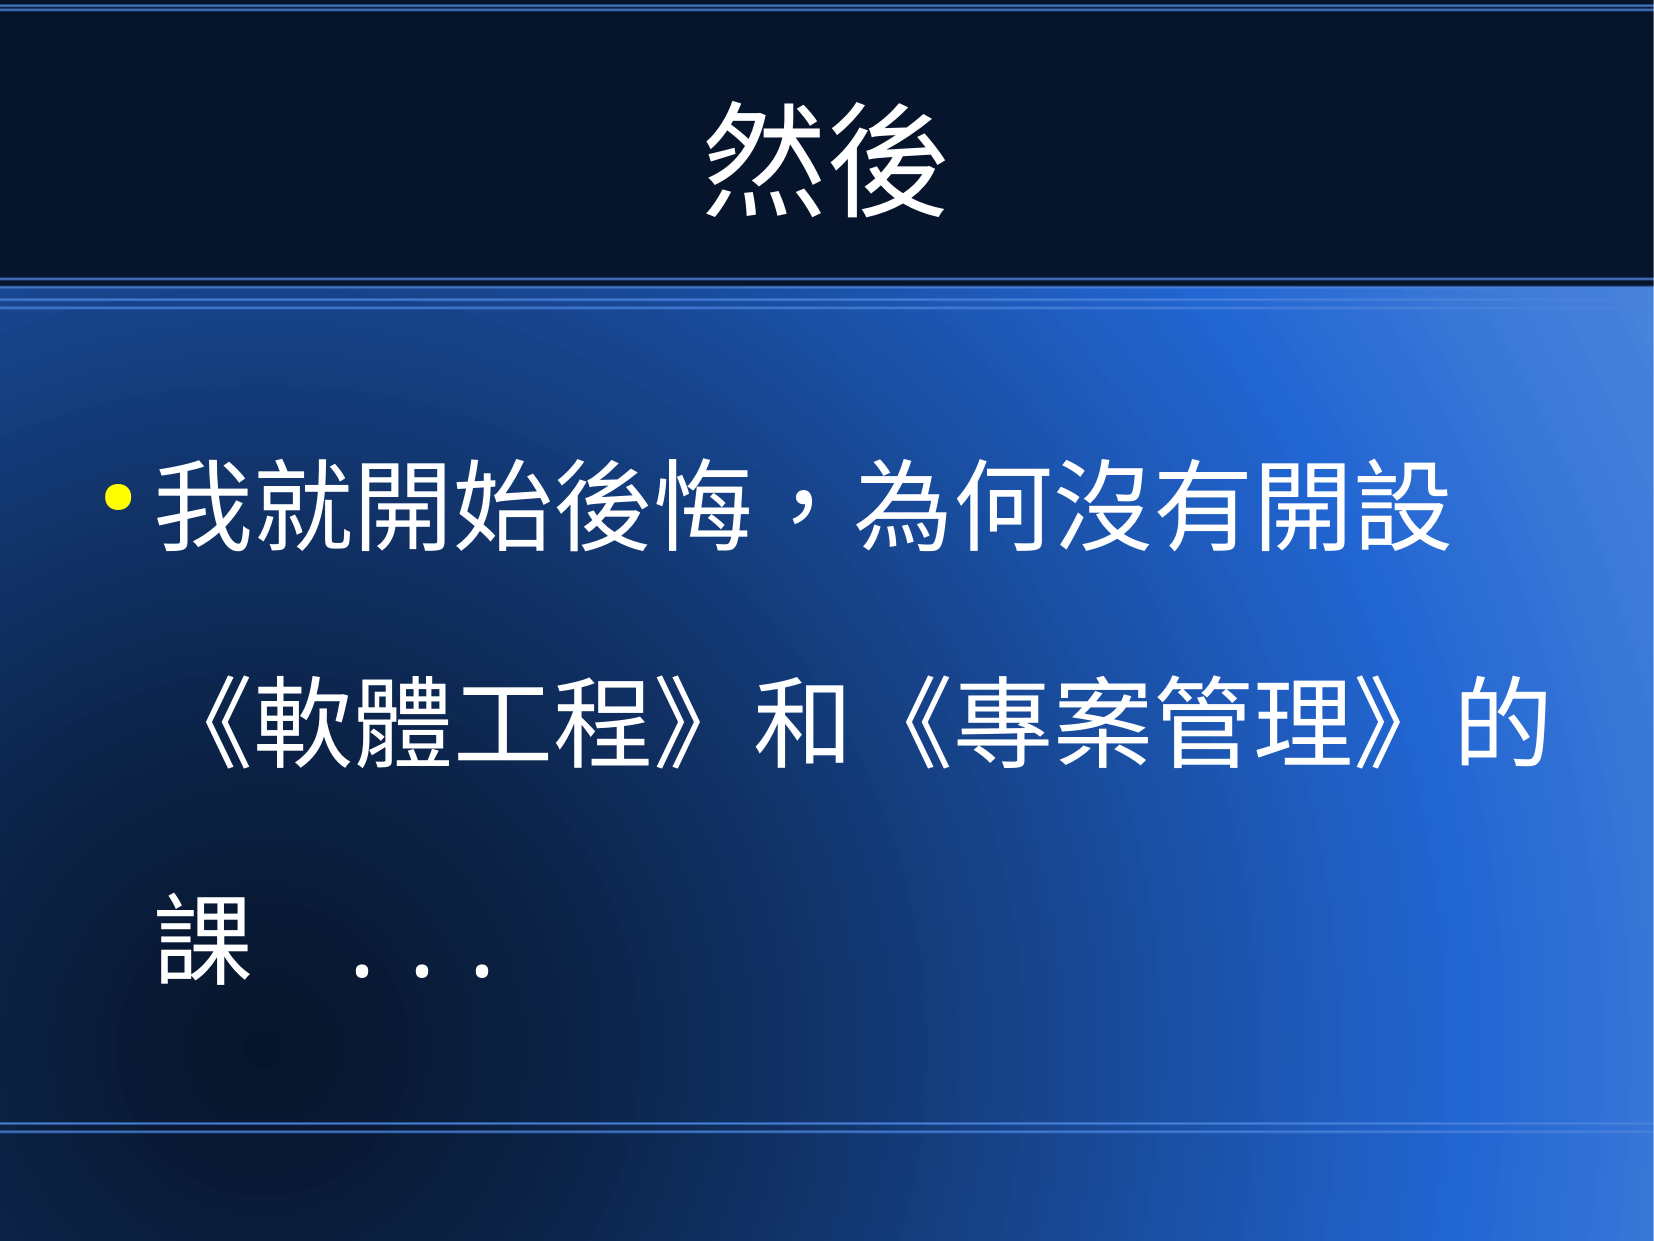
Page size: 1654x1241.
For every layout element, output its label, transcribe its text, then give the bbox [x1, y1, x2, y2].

list 我就開始後悔，為何沒有開設《軟體工程》和《專案管理》的課 ... [82, 355, 1571, 1241]
title 然後 [82, 49, 1571, 257]
picture [0, 0, 1654, 1241]
